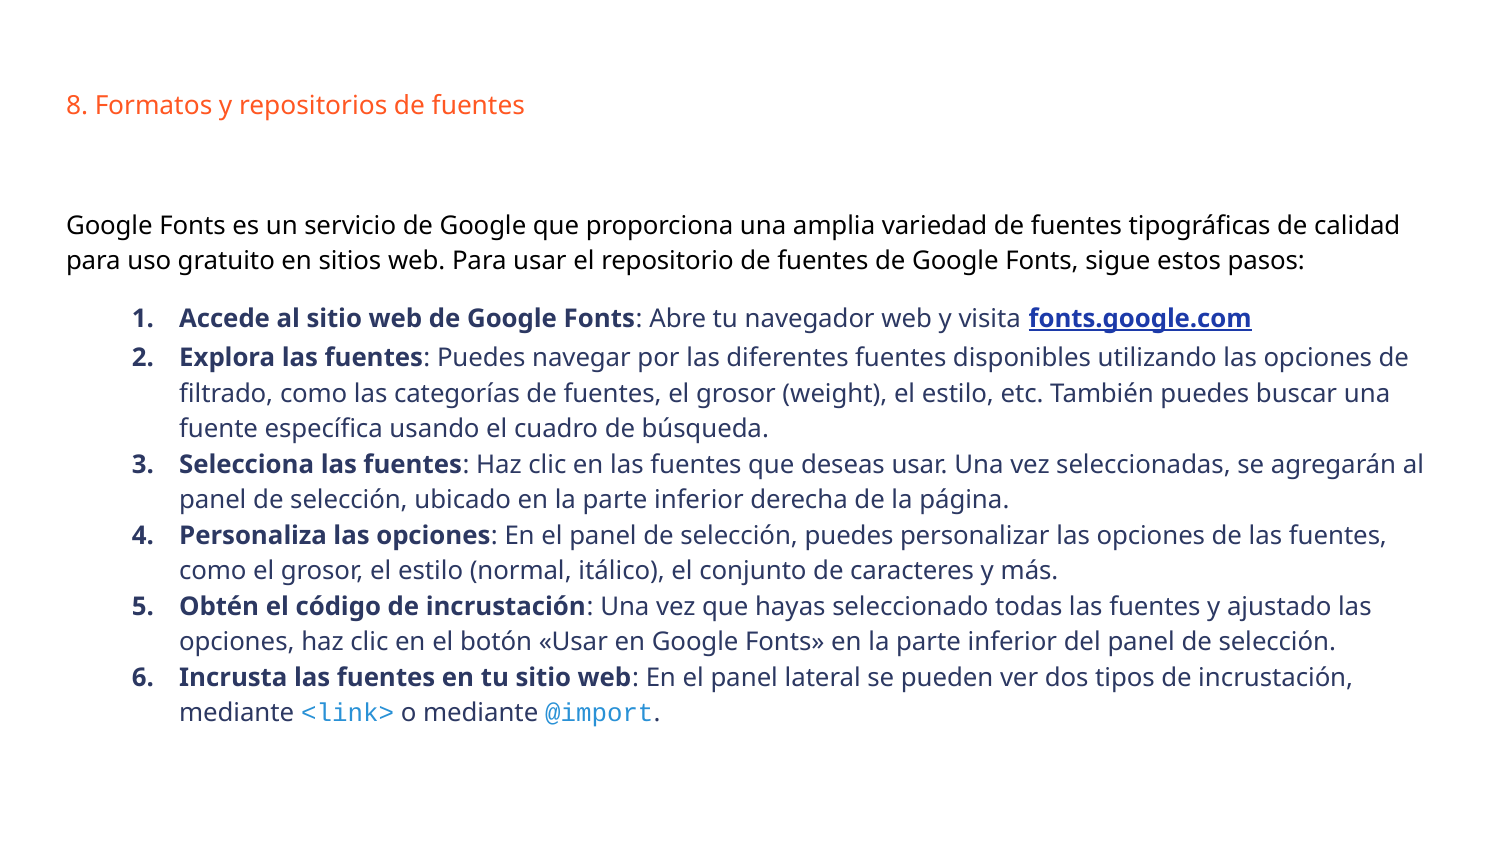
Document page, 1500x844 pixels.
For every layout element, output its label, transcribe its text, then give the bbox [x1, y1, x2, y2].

list Google Fonts es un servicio de Google que proporciona una amplia variedad de fuentes tipográficas de calidad para uso gratuito en sitios web. Para usar el repositorio de fuentes de Google Fonts, sigue estos pasos: Accede al sitio web de Google Fonts: Abre tu navegador web y visita fonts.google.com Explora las fuentes: Puedes navegar por las diferentes fuentes disponibles utilizando las opciones de filtrado, como las categorías de fuentes, el grosor (weight), el estilo, etc. También puedes buscar una fuente específica usando el cuadro de búsqueda. Selecciona las fuentes: Haz clic en las fuentes que deseas usar. Una vez seleccionadas, se agregarán al panel de selección, ubicado en la parte inferior derecha de la página. Personaliza las opciones: En el panel de selección, puedes personalizar las opciones de las fuentes, como el grosor, el estilo (normal, itálico), el conjunto de caracteres y más. Obtén el código de incrustación: Una vez que hayas seleccionado todas las fuentes y ajustado las opciones, haz clic en el botón «Usar en Google Fonts» en la parte inferior del panel de selección. Incrusta las fuentes en tu sitio web: En el panel lateral se pueden ver dos tipos de incrustación, mediante <link> o mediante @import. [51, 189, 1449, 750]
title 8. Formatos y repositorios de fuentes [51, 72, 1449, 167]
